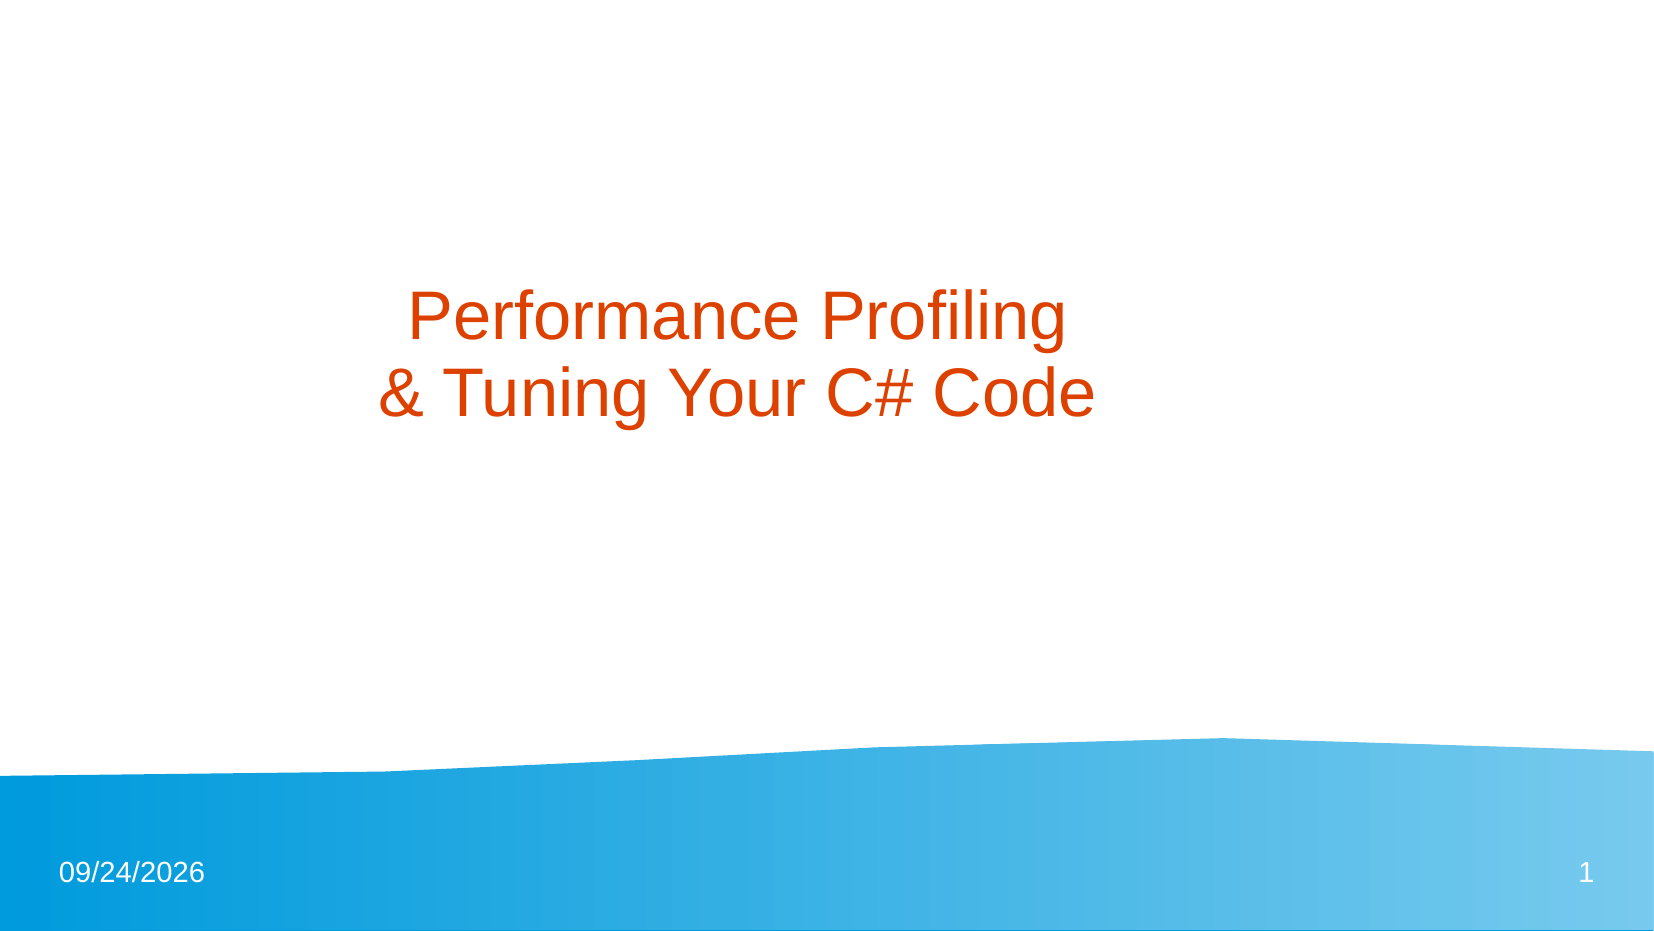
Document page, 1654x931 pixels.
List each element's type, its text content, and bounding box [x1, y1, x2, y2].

title Performance Profiling & Tuning Your C# Code [0, 265, 1477, 443]
